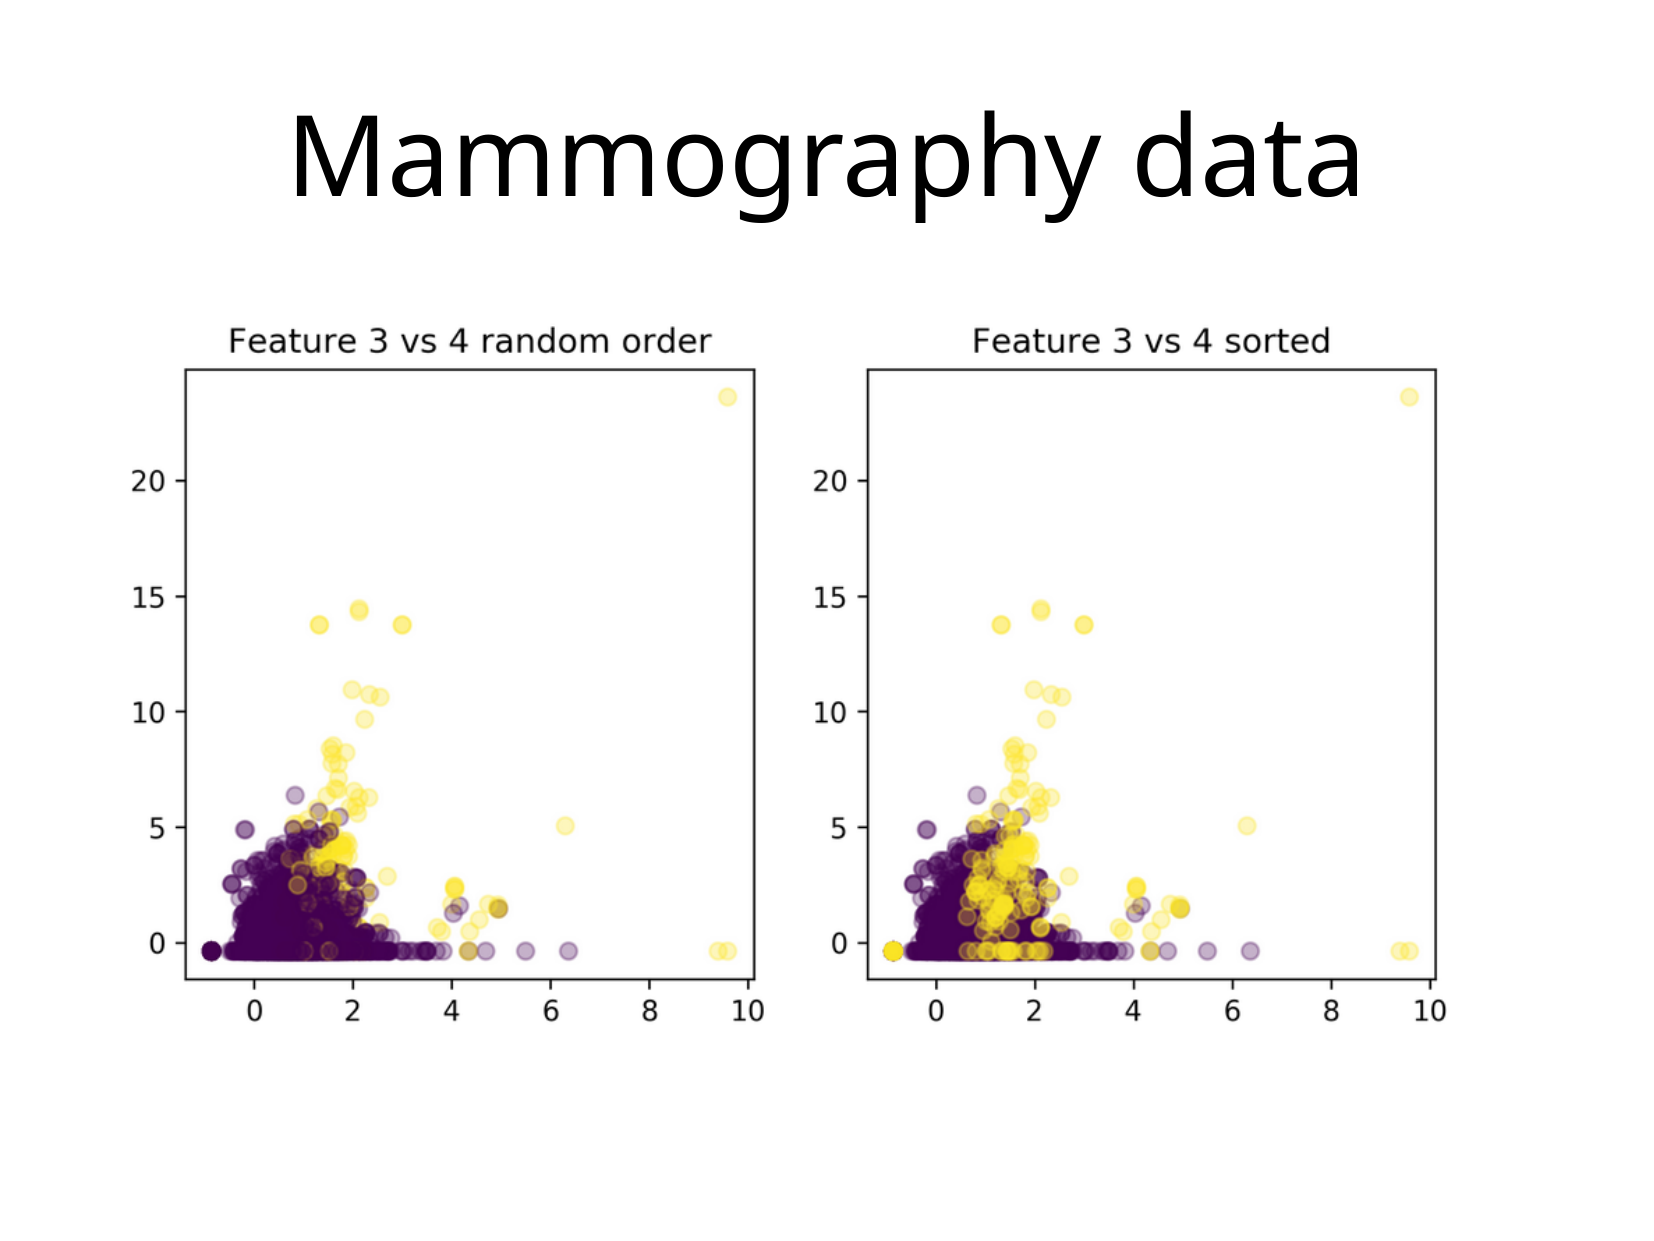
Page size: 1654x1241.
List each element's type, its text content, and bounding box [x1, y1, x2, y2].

picture [95, 307, 1472, 1051]
title Mammography data [82, 49, 1571, 257]
